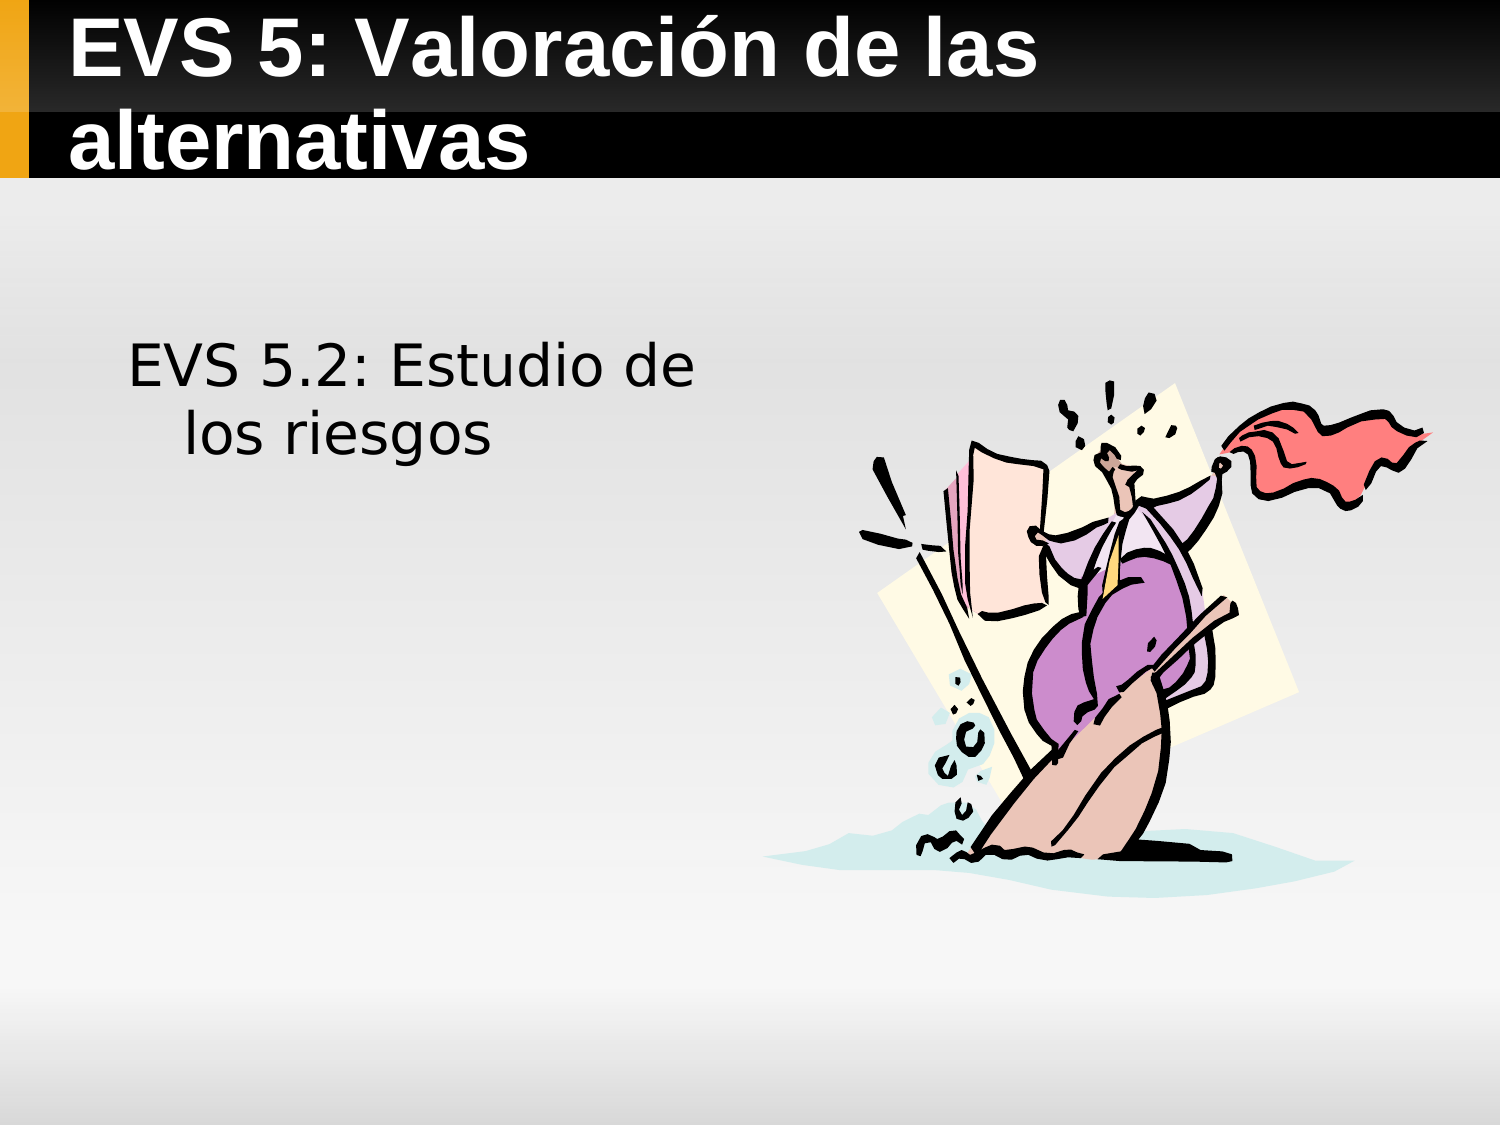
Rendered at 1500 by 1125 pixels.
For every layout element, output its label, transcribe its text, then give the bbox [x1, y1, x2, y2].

title EVS 5: Valoración de las alternativas [53, 0, 1500, 209]
picture [0, 0, 1500, 1125]
text_box EVS 5.2: Estudio de los riesgos [112, 324, 738, 1001]
